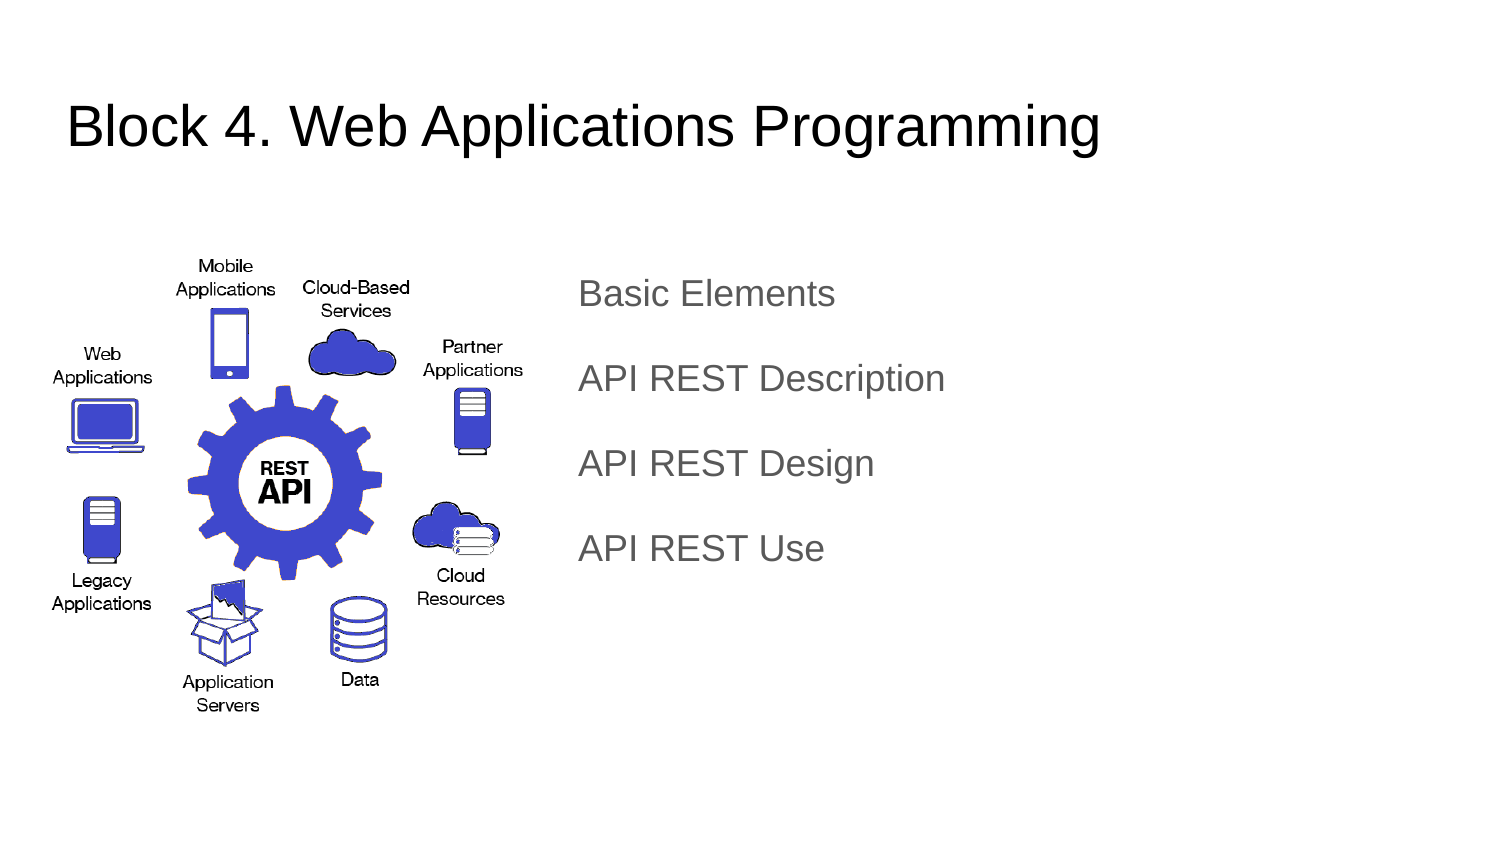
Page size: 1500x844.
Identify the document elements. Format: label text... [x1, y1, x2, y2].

title Block 4. Web Applications Programming [51, 72, 1449, 167]
list Basic Elements API REST Description API REST Design API REST Use [563, 247, 1449, 750]
picture [51, 255, 523, 716]
